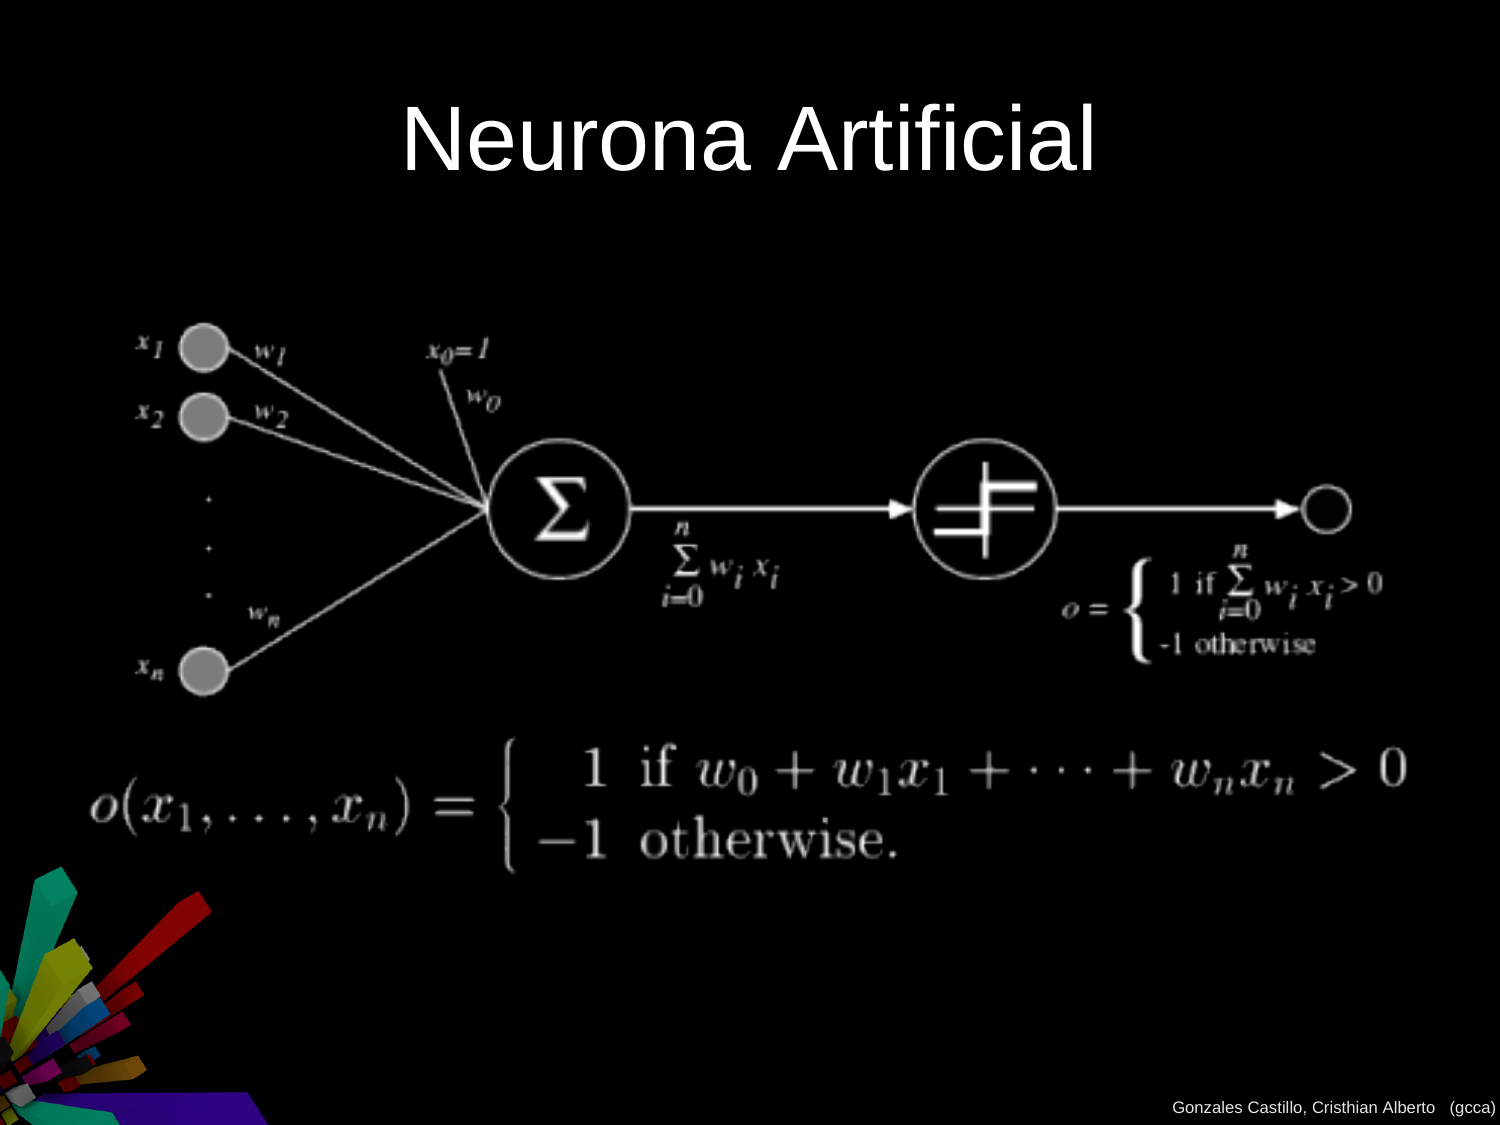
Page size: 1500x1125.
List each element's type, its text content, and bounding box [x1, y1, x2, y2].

title Neurona Artificial [75, 44, 1426, 233]
picture [0, 290, 1426, 1125]
